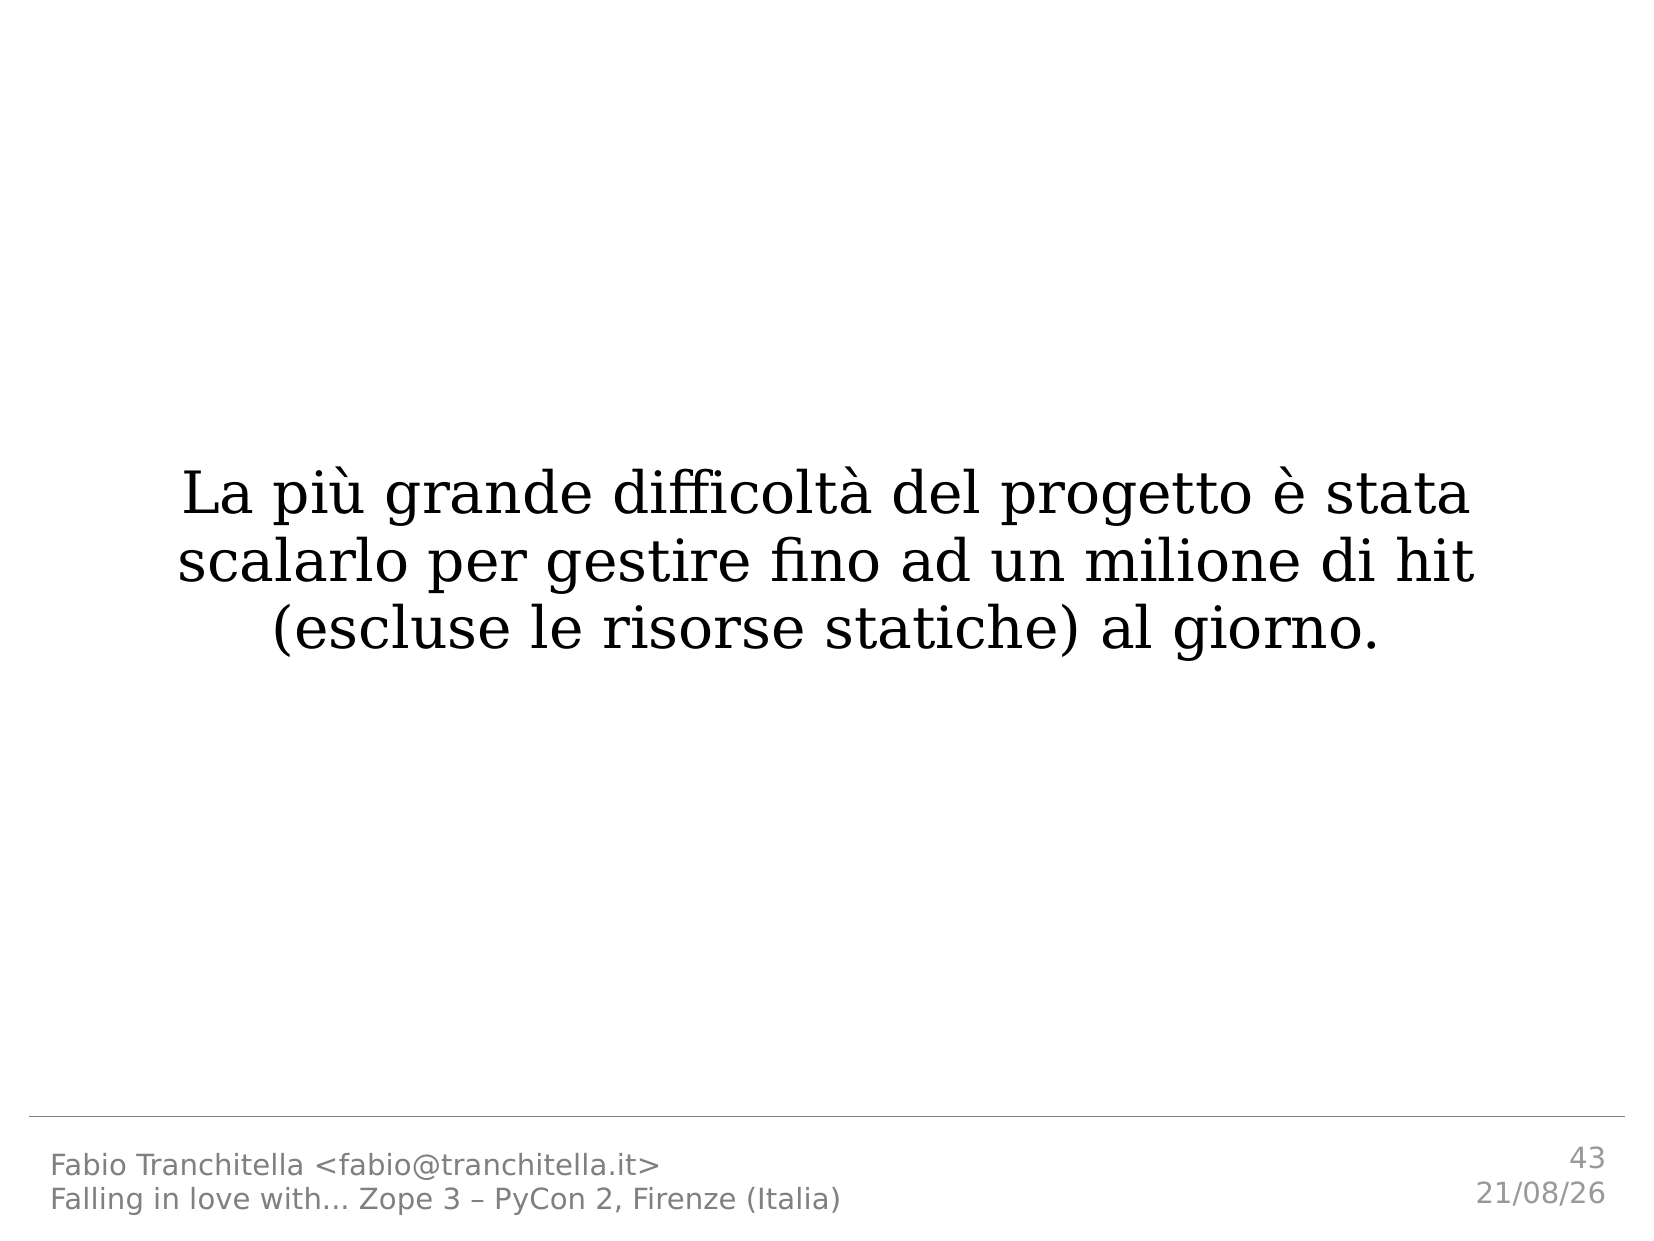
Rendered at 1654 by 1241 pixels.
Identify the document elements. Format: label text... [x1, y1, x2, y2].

subtitle La più grande difficoltà del progetto è stata scalarlo per gestire fino ad un milione di hit (escluse le risorse statiche) al giorno. [82, 59, 1571, 1063]
